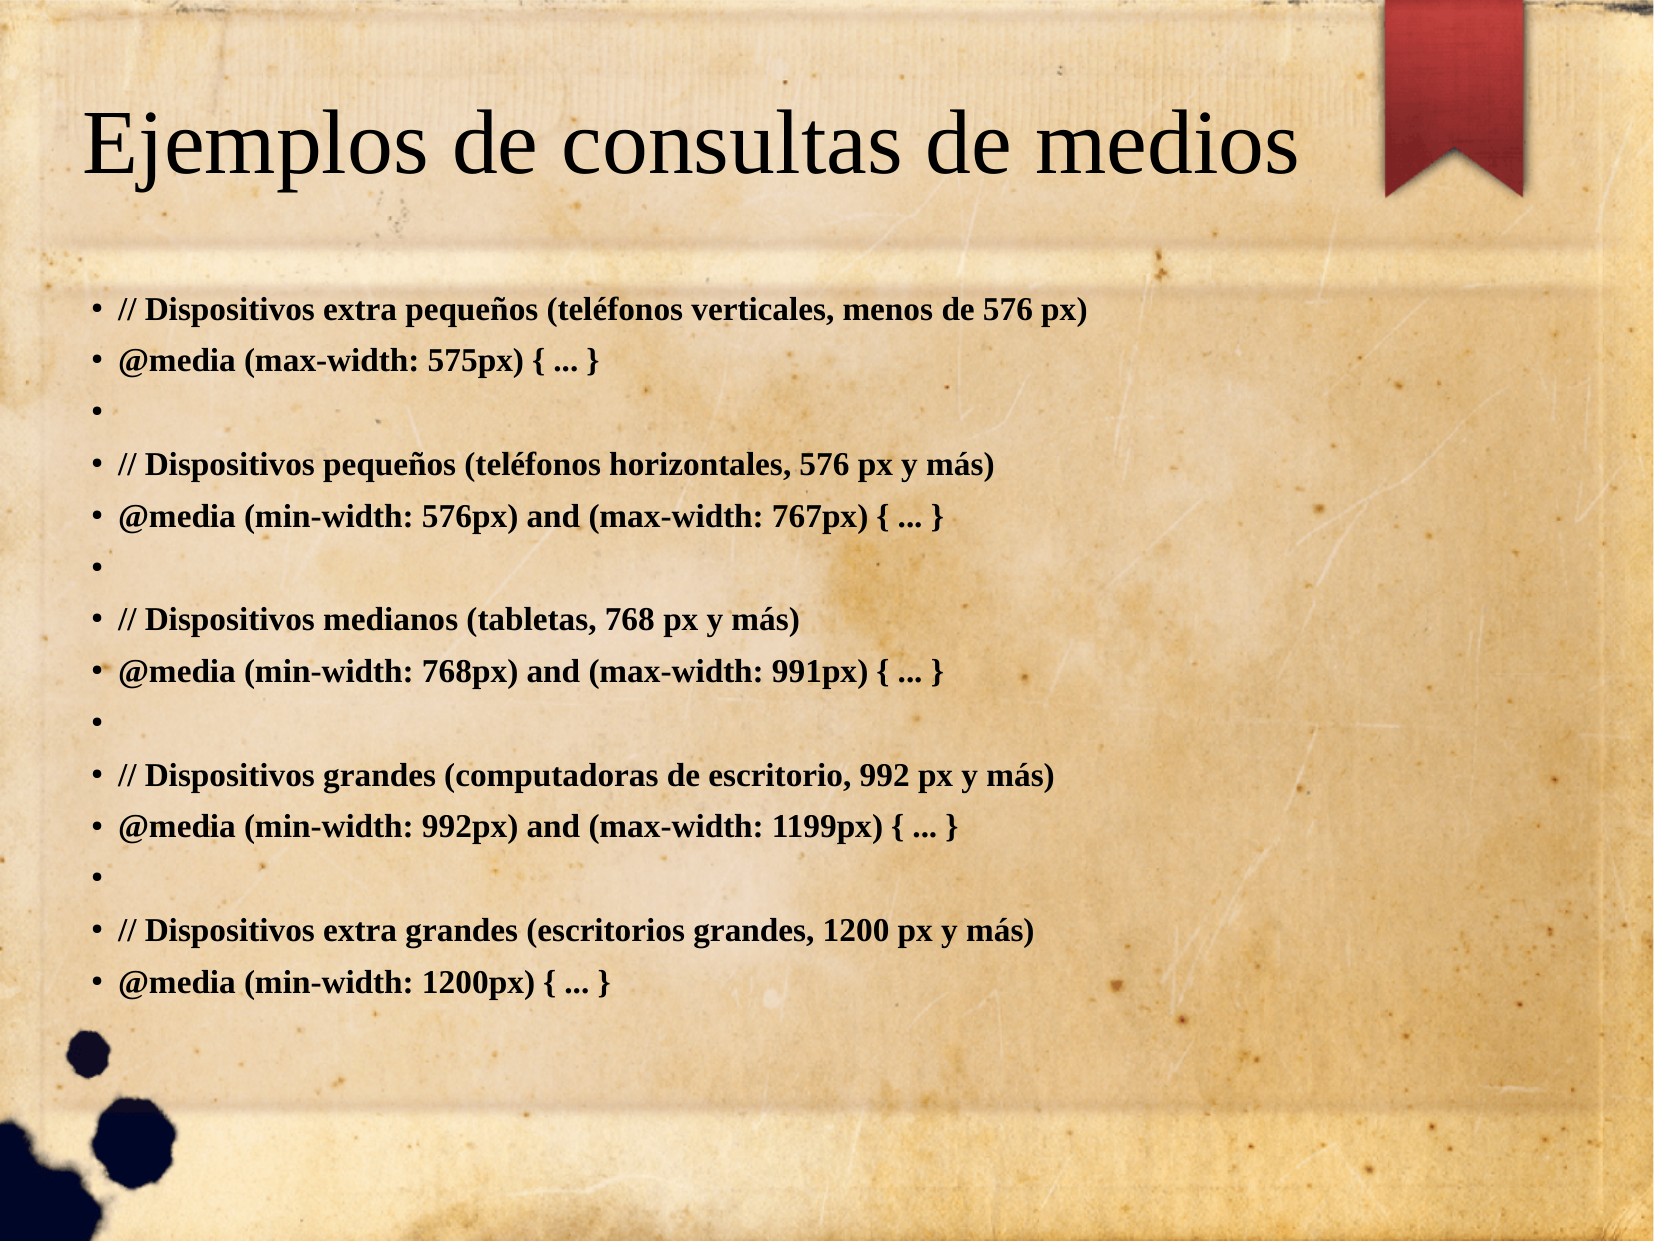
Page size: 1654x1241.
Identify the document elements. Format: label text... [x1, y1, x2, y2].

list // Dispositivos extra pequeños (teléfonos verticales, menos de 576 px) @media (max-width: 575px) { ... } // Dispositivos pequeños (teléfonos horizontales, 576 px y más) @media (min-width: 576px) and (max-width: 767px) { ... } // Dispositivos medianos (tabletas, 768 px y más) @media (min-width: 768px) and (max-width: 991px) { ... } // Dispositivos grandes (computadoras de escritorio, 992 px y más) @media (min-width: 992px) and (max-width: 1199px) { ... } // Dispositivos extra grandes (escritorios grandes, 1200 px y más) @media (min-width: 1200px) { ... } [82, 290, 1538, 1010]
title Ejemplos de consultas de medios [82, 49, 1347, 237]
picture [0, 0, 1654, 1241]
